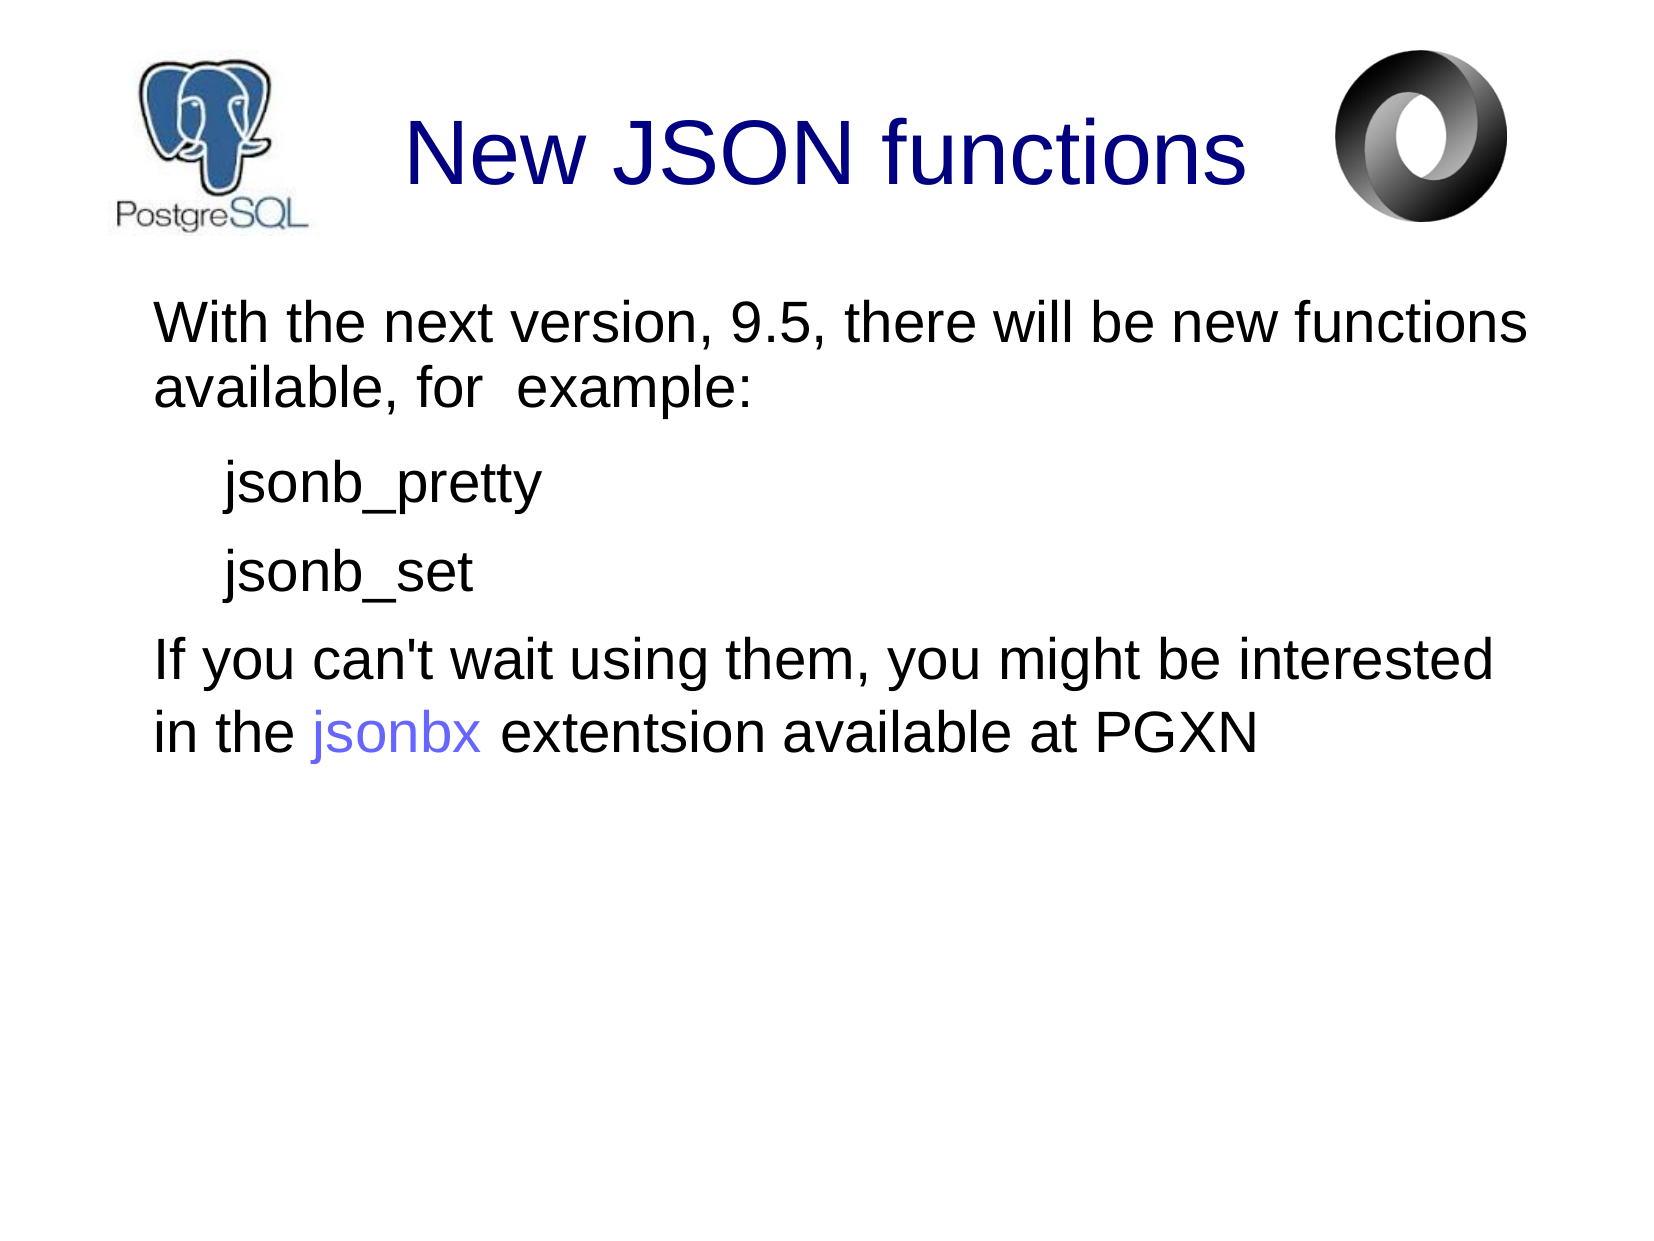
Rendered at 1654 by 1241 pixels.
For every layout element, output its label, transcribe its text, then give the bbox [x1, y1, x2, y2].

title New JSON functions [82, 49, 1571, 257]
picture [1335, 50, 1507, 222]
picture [58, 50, 356, 237]
list With the next version, 9.5, there will be new functions available, for example: jsonb_pretty jsonb_set If you can't wait using them, you might be interested in the jsonbx extentsion available at PGXN [82, 290, 1538, 1010]
